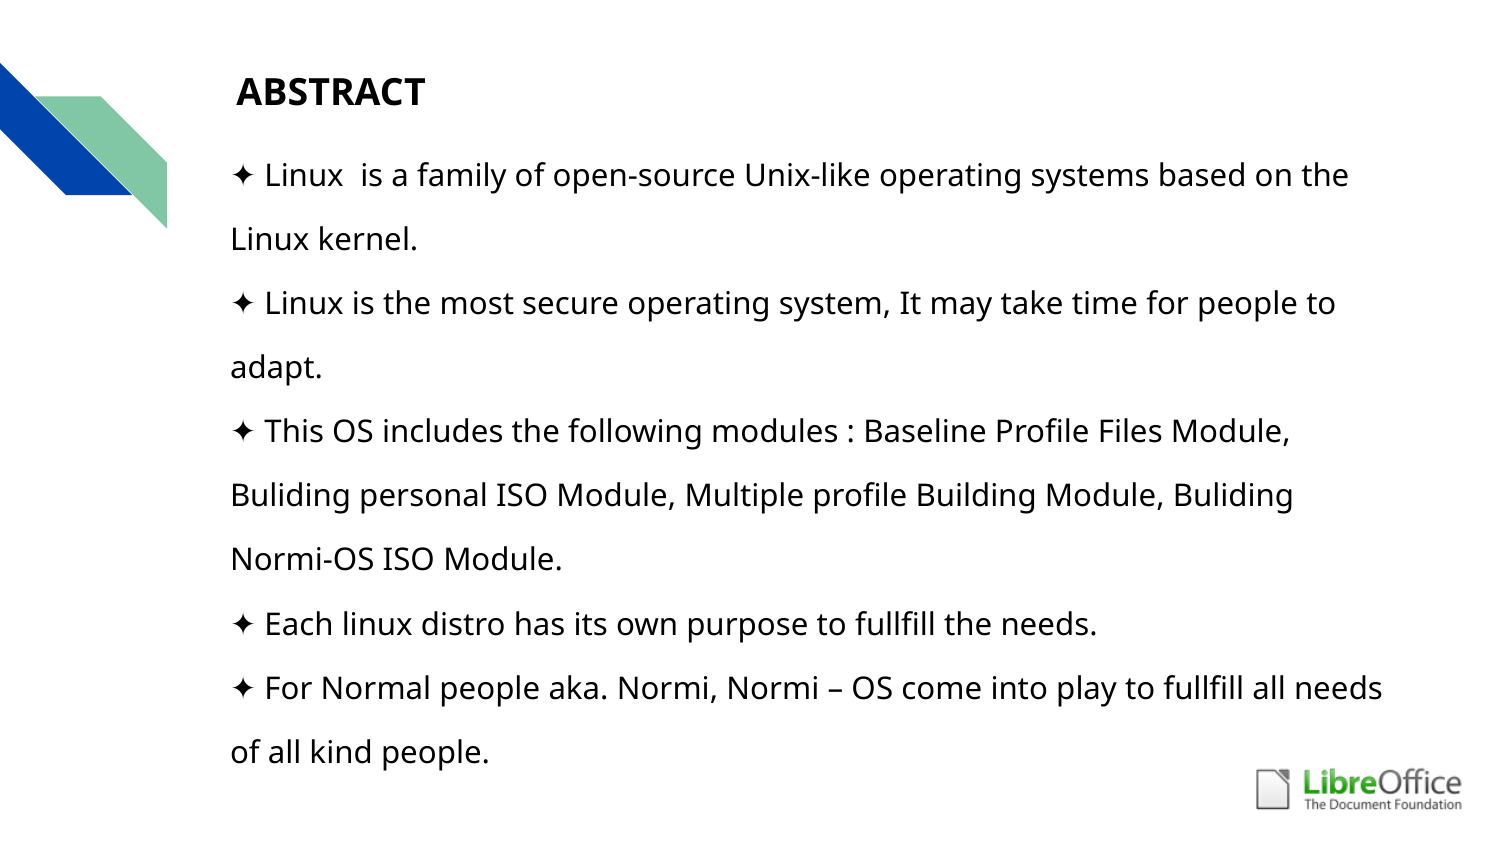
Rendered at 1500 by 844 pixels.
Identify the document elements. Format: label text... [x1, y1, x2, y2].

picture [1240, 751, 1477, 827]
text_box ABSTRACT [221, 60, 1049, 122]
text_box ✦ Linux is a family of open-source Unix-like operating systems based on the Linux kernel. ✦ Linux is the most secure operating system, It may take time for people to adapt. ✦ This OS includes the following modules : Baseline Profile Files Module, Buliding personal ISO Module, Multiple profile Building Module, Buliding Normi-OS ISO Module. ✦ Each linux distro has its own purpose to fullfill the needs. ✦ For Normal people aka. Normi, Normi – OS come into play to fullfill all needs of all kind people. [215, 123, 1419, 724]
